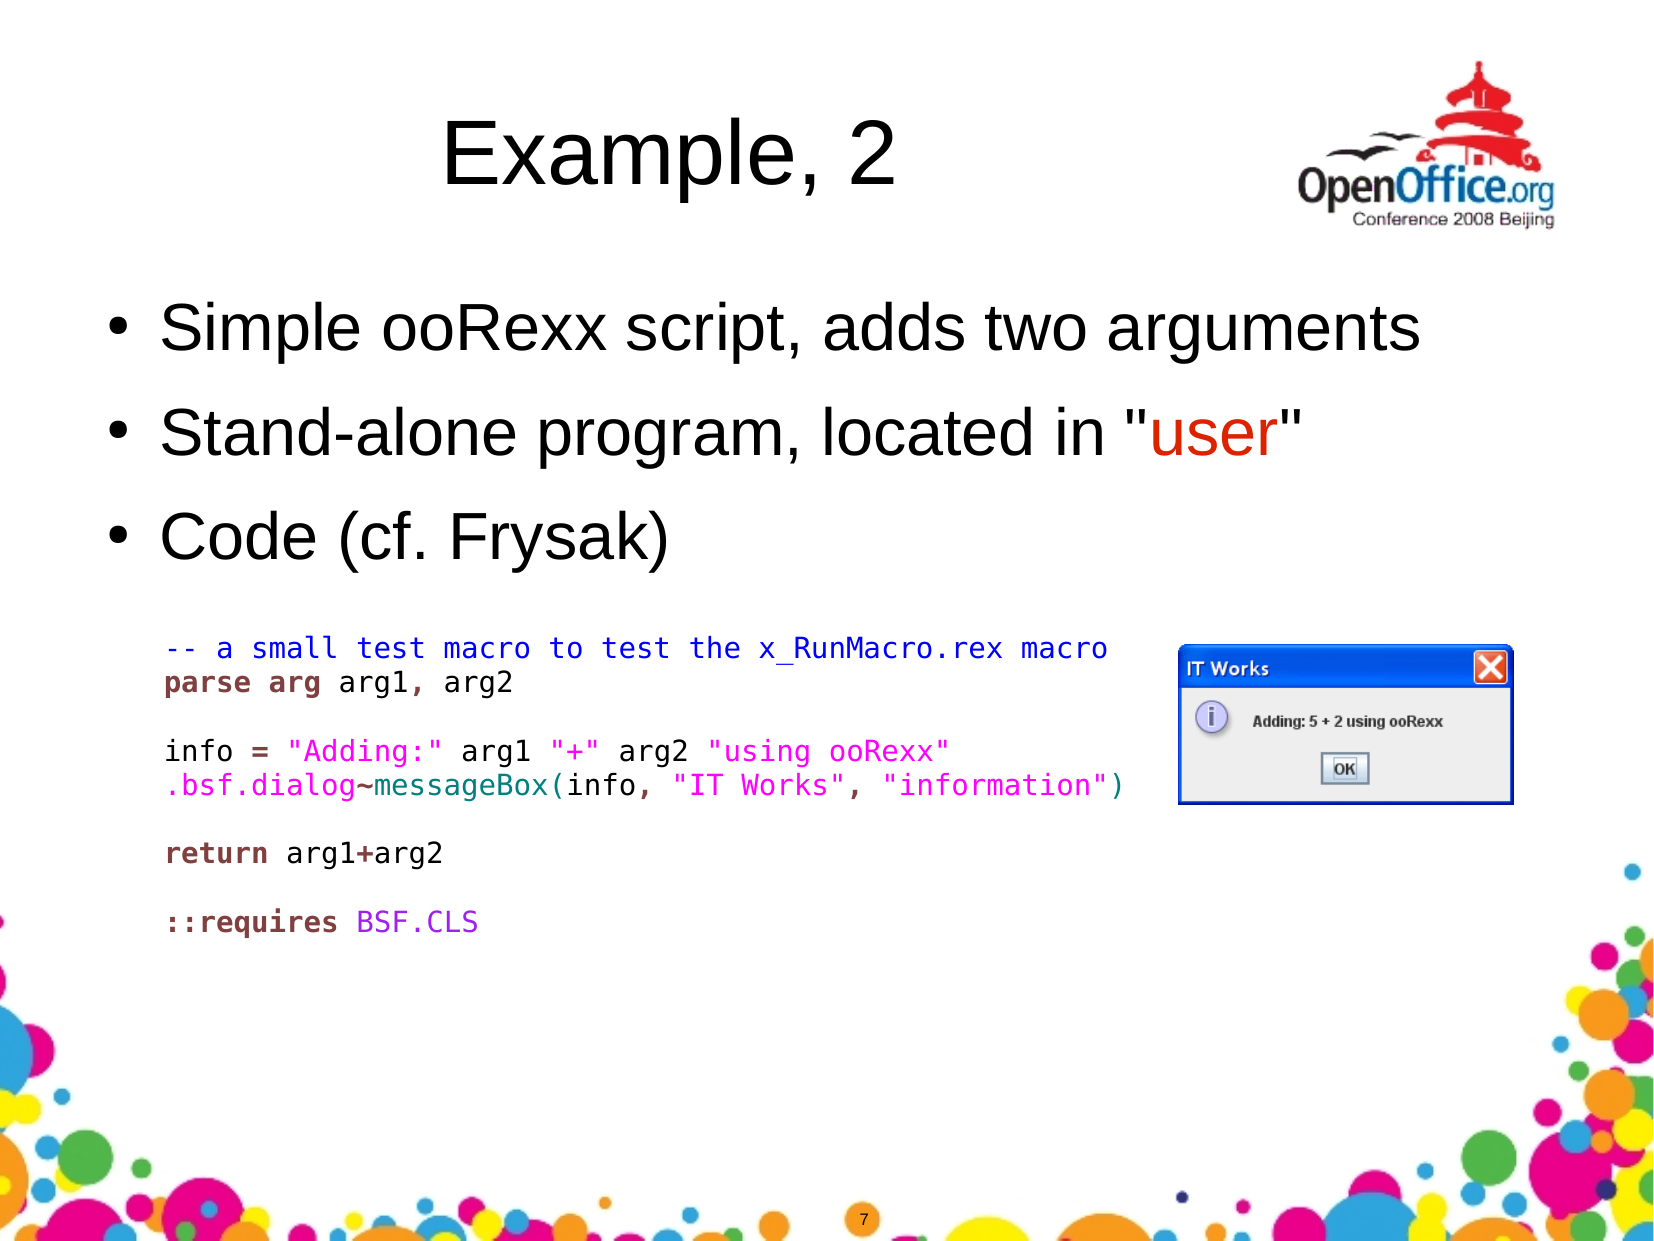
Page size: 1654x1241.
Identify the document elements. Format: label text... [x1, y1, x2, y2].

title Example, 2 [82, 49, 1258, 257]
picture [1285, 51, 1569, 250]
list Simple ooRexx script, adds two arguments Stand-alone program, located in "user" Code (cf. Frysak) -- a small test macro to test the x_RunMacro.rex macro parse arg arg1, arg2 info = "Adding:" arg1 "+" arg2 "using ooRexx" .bsf.dialog~messageBox(info, "IT Works", "information") return arg1+arg2 ::requires BSF.CLS [88, 290, 1577, 1109]
picture [1178, 644, 1514, 805]
picture [0, 810, 1654, 1241]
